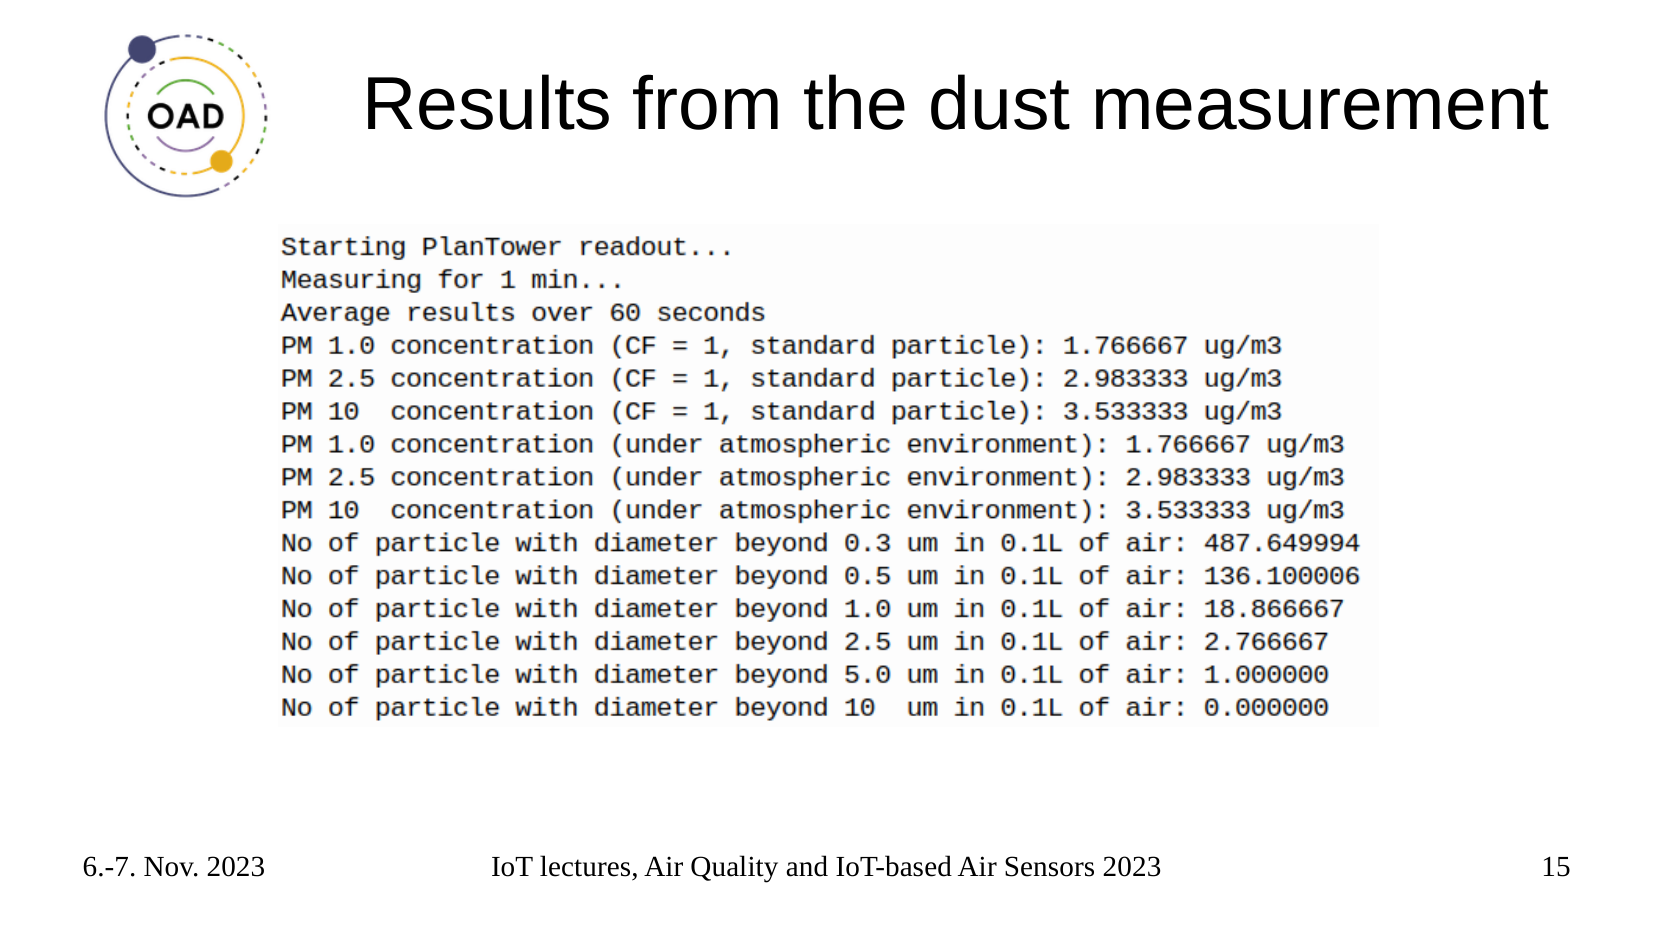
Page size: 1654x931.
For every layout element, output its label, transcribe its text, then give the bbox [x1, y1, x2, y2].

title Results from the dust measurement [300, 19, 1613, 188]
picture [64, 20, 302, 218]
picture [278, 224, 1379, 727]
